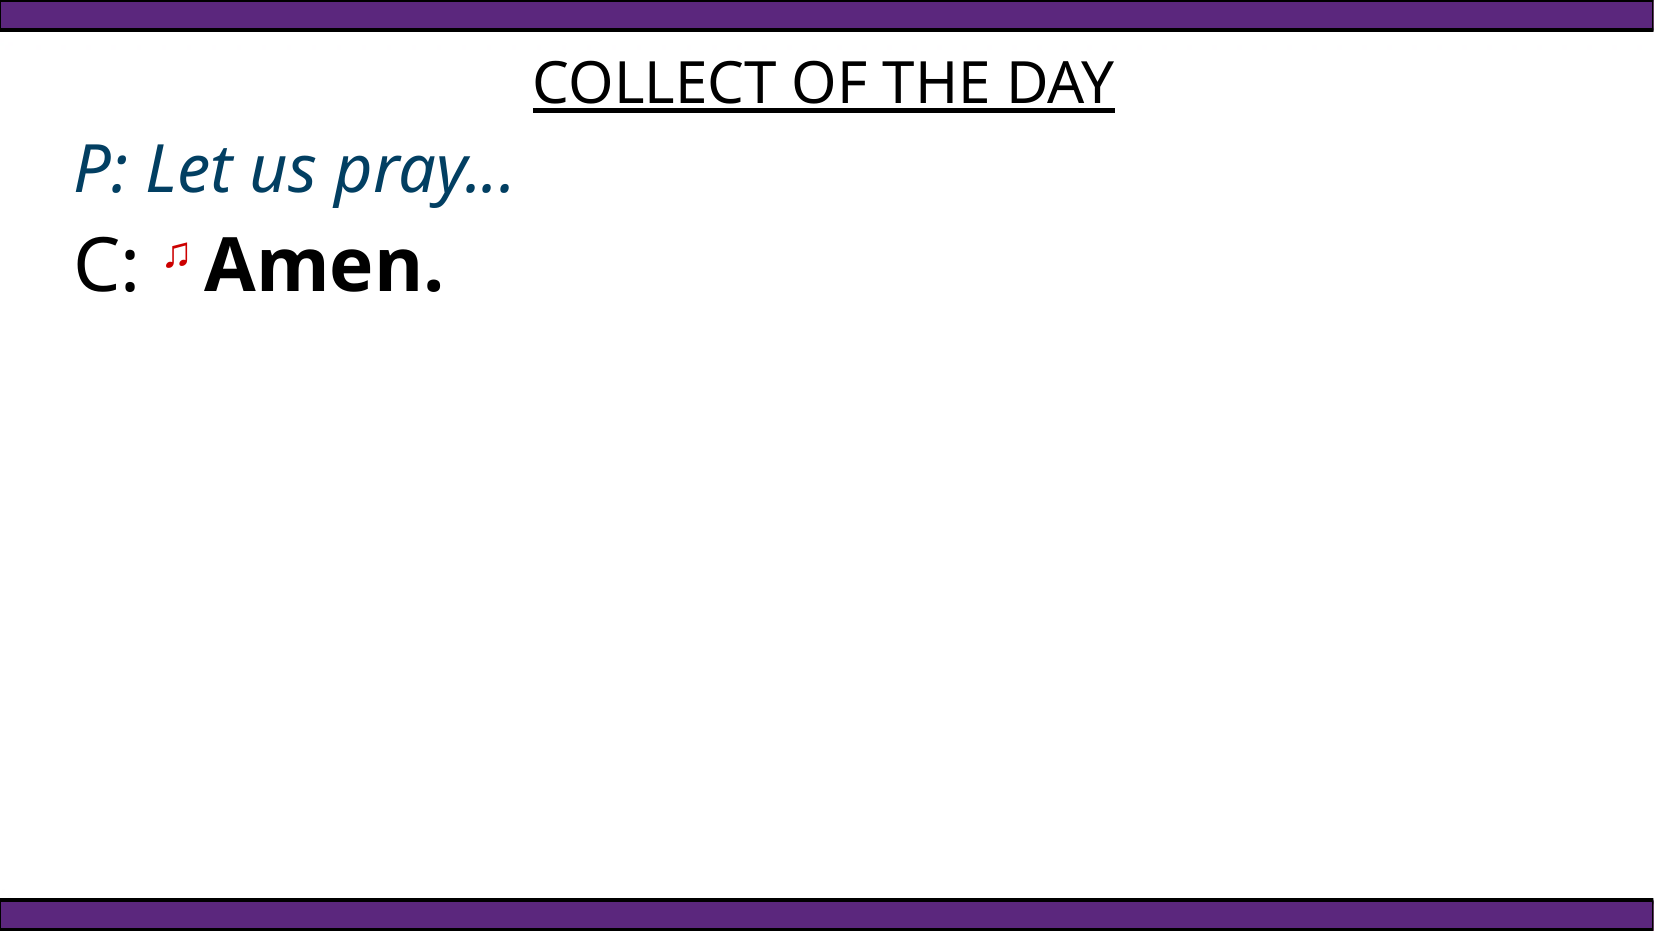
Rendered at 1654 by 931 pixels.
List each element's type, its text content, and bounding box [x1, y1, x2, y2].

text_box [0, 0, 1654, 31]
picture [0, 31, 1654, 900]
text_box COLLECT OF THE DAY P: Let us pray... C: ♫ Amen. [58, 34, 1589, 316]
text_box [0, 900, 1654, 931]
